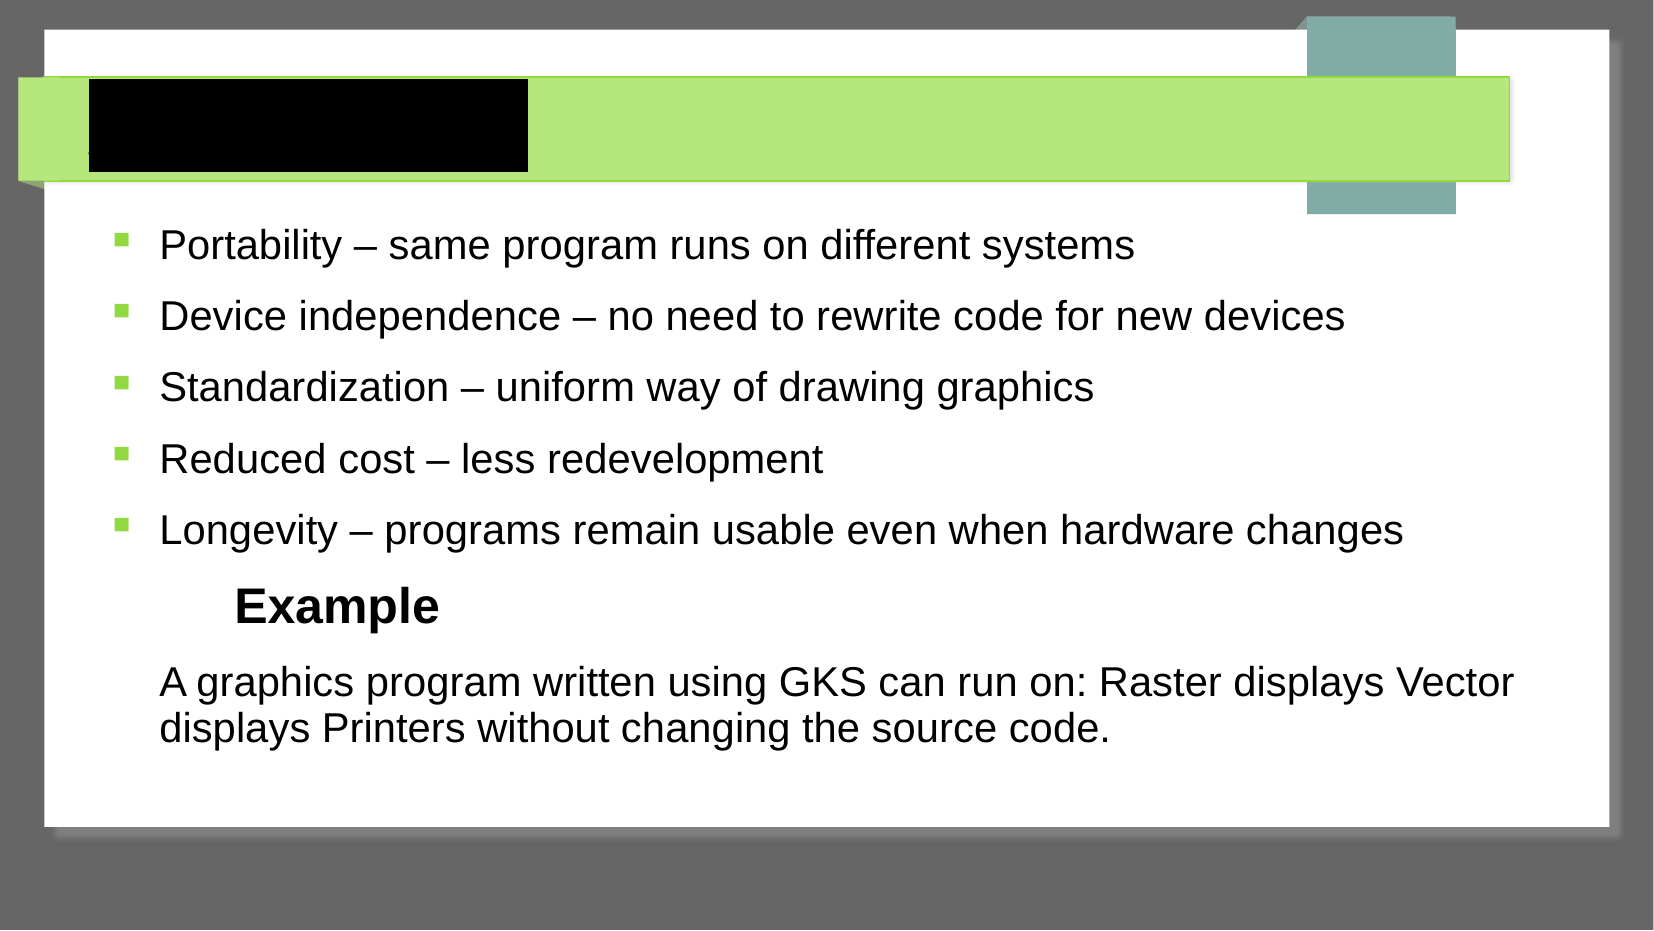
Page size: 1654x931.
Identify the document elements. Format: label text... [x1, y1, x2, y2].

list Portability – same program runs on different systems Device independence – no need to rewrite code for new devices Standardization – uniform way of drawing graphics Reduced cost – less redevelopment Longevity – programs remain usable even when hardware changes Example A graphics program written using GKS can run on: Raster displays Vector displays Printers without changing the source code. [88, 221, 1565, 813]
title Advantages [88, 73, 1506, 178]
